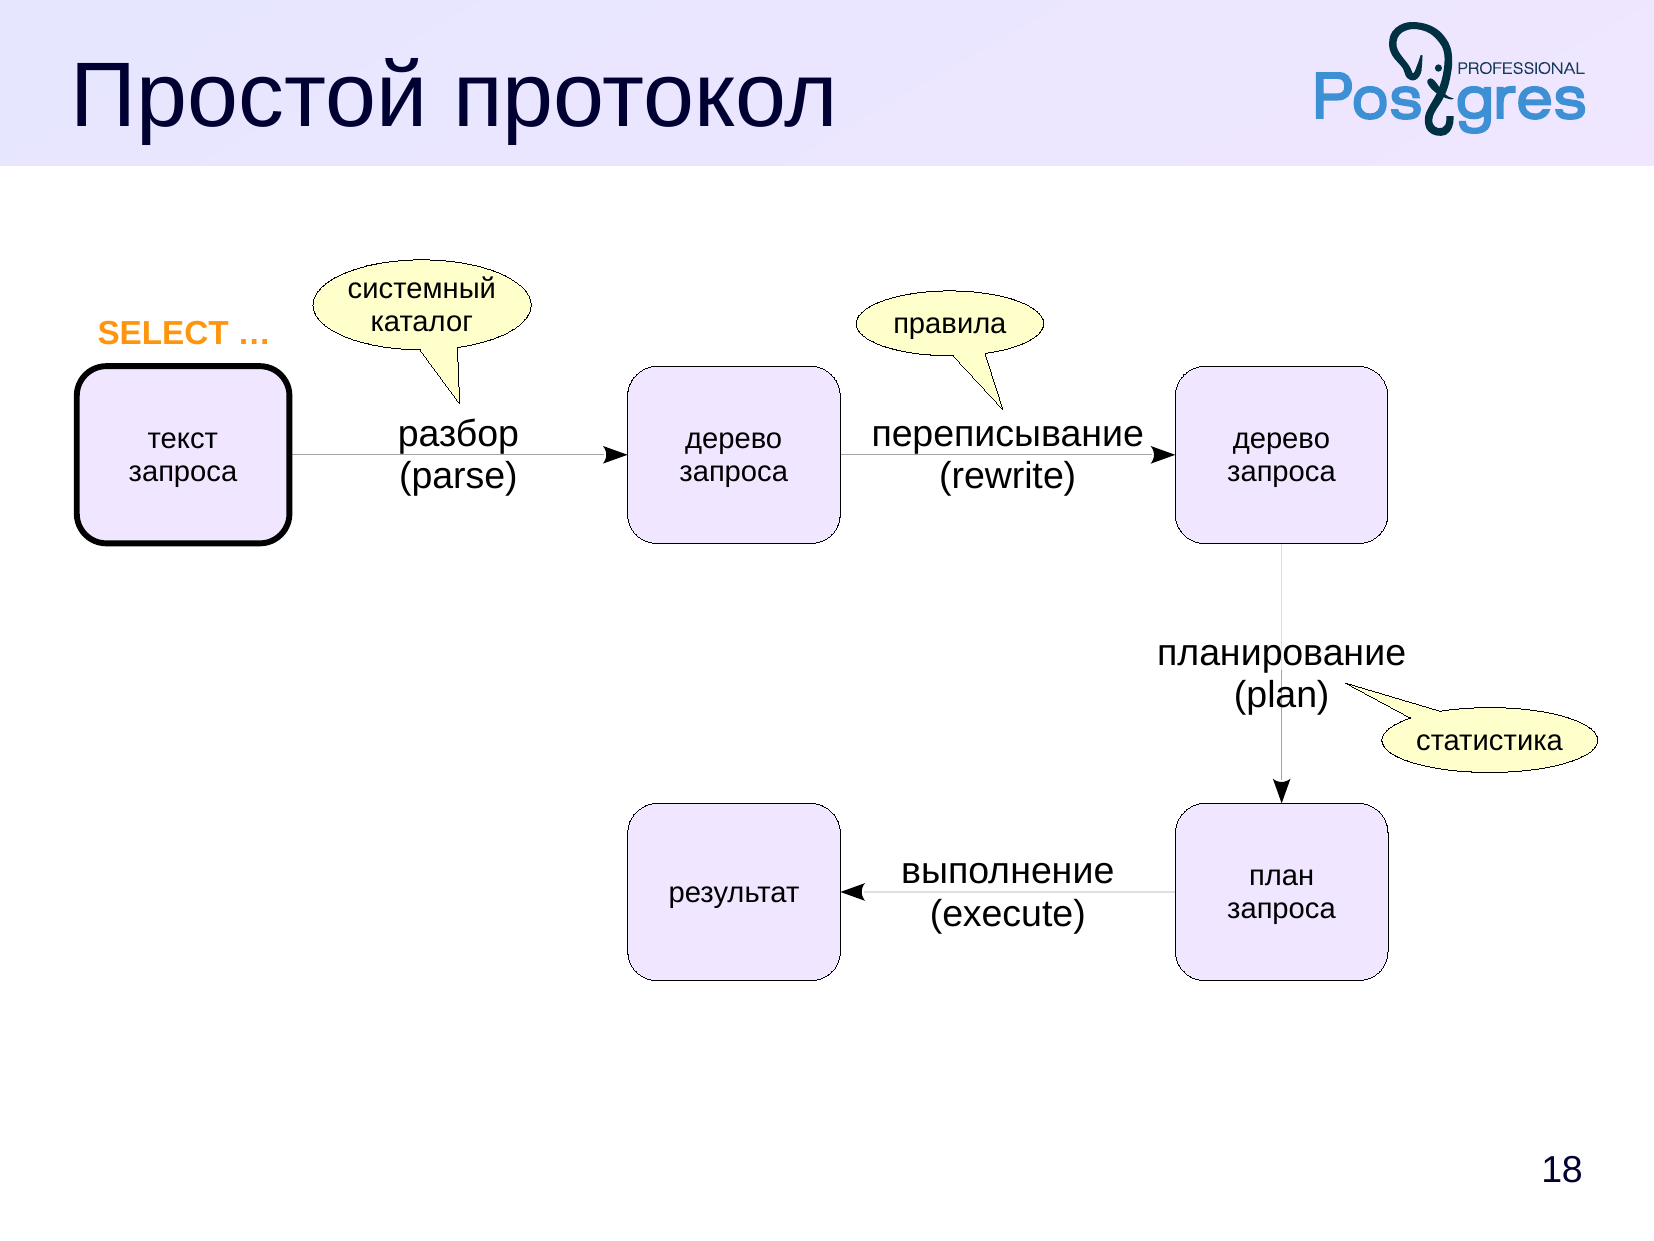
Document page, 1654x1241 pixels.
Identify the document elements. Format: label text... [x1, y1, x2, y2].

text_box текст запроса [76, 366, 290, 544]
title Простой протокол [70, 43, 1261, 147]
text_box правила [856, 290, 1044, 410]
text_box статистика [1345, 683, 1598, 773]
text_box дерево запроса [1175, 366, 1388, 544]
text_box дерево запроса [627, 366, 841, 544]
text_box системный каталог [312, 259, 532, 404]
text_box результат [627, 803, 841, 981]
text_box SELECT … [82, 307, 287, 359]
text_box план запроса [1175, 803, 1389, 981]
